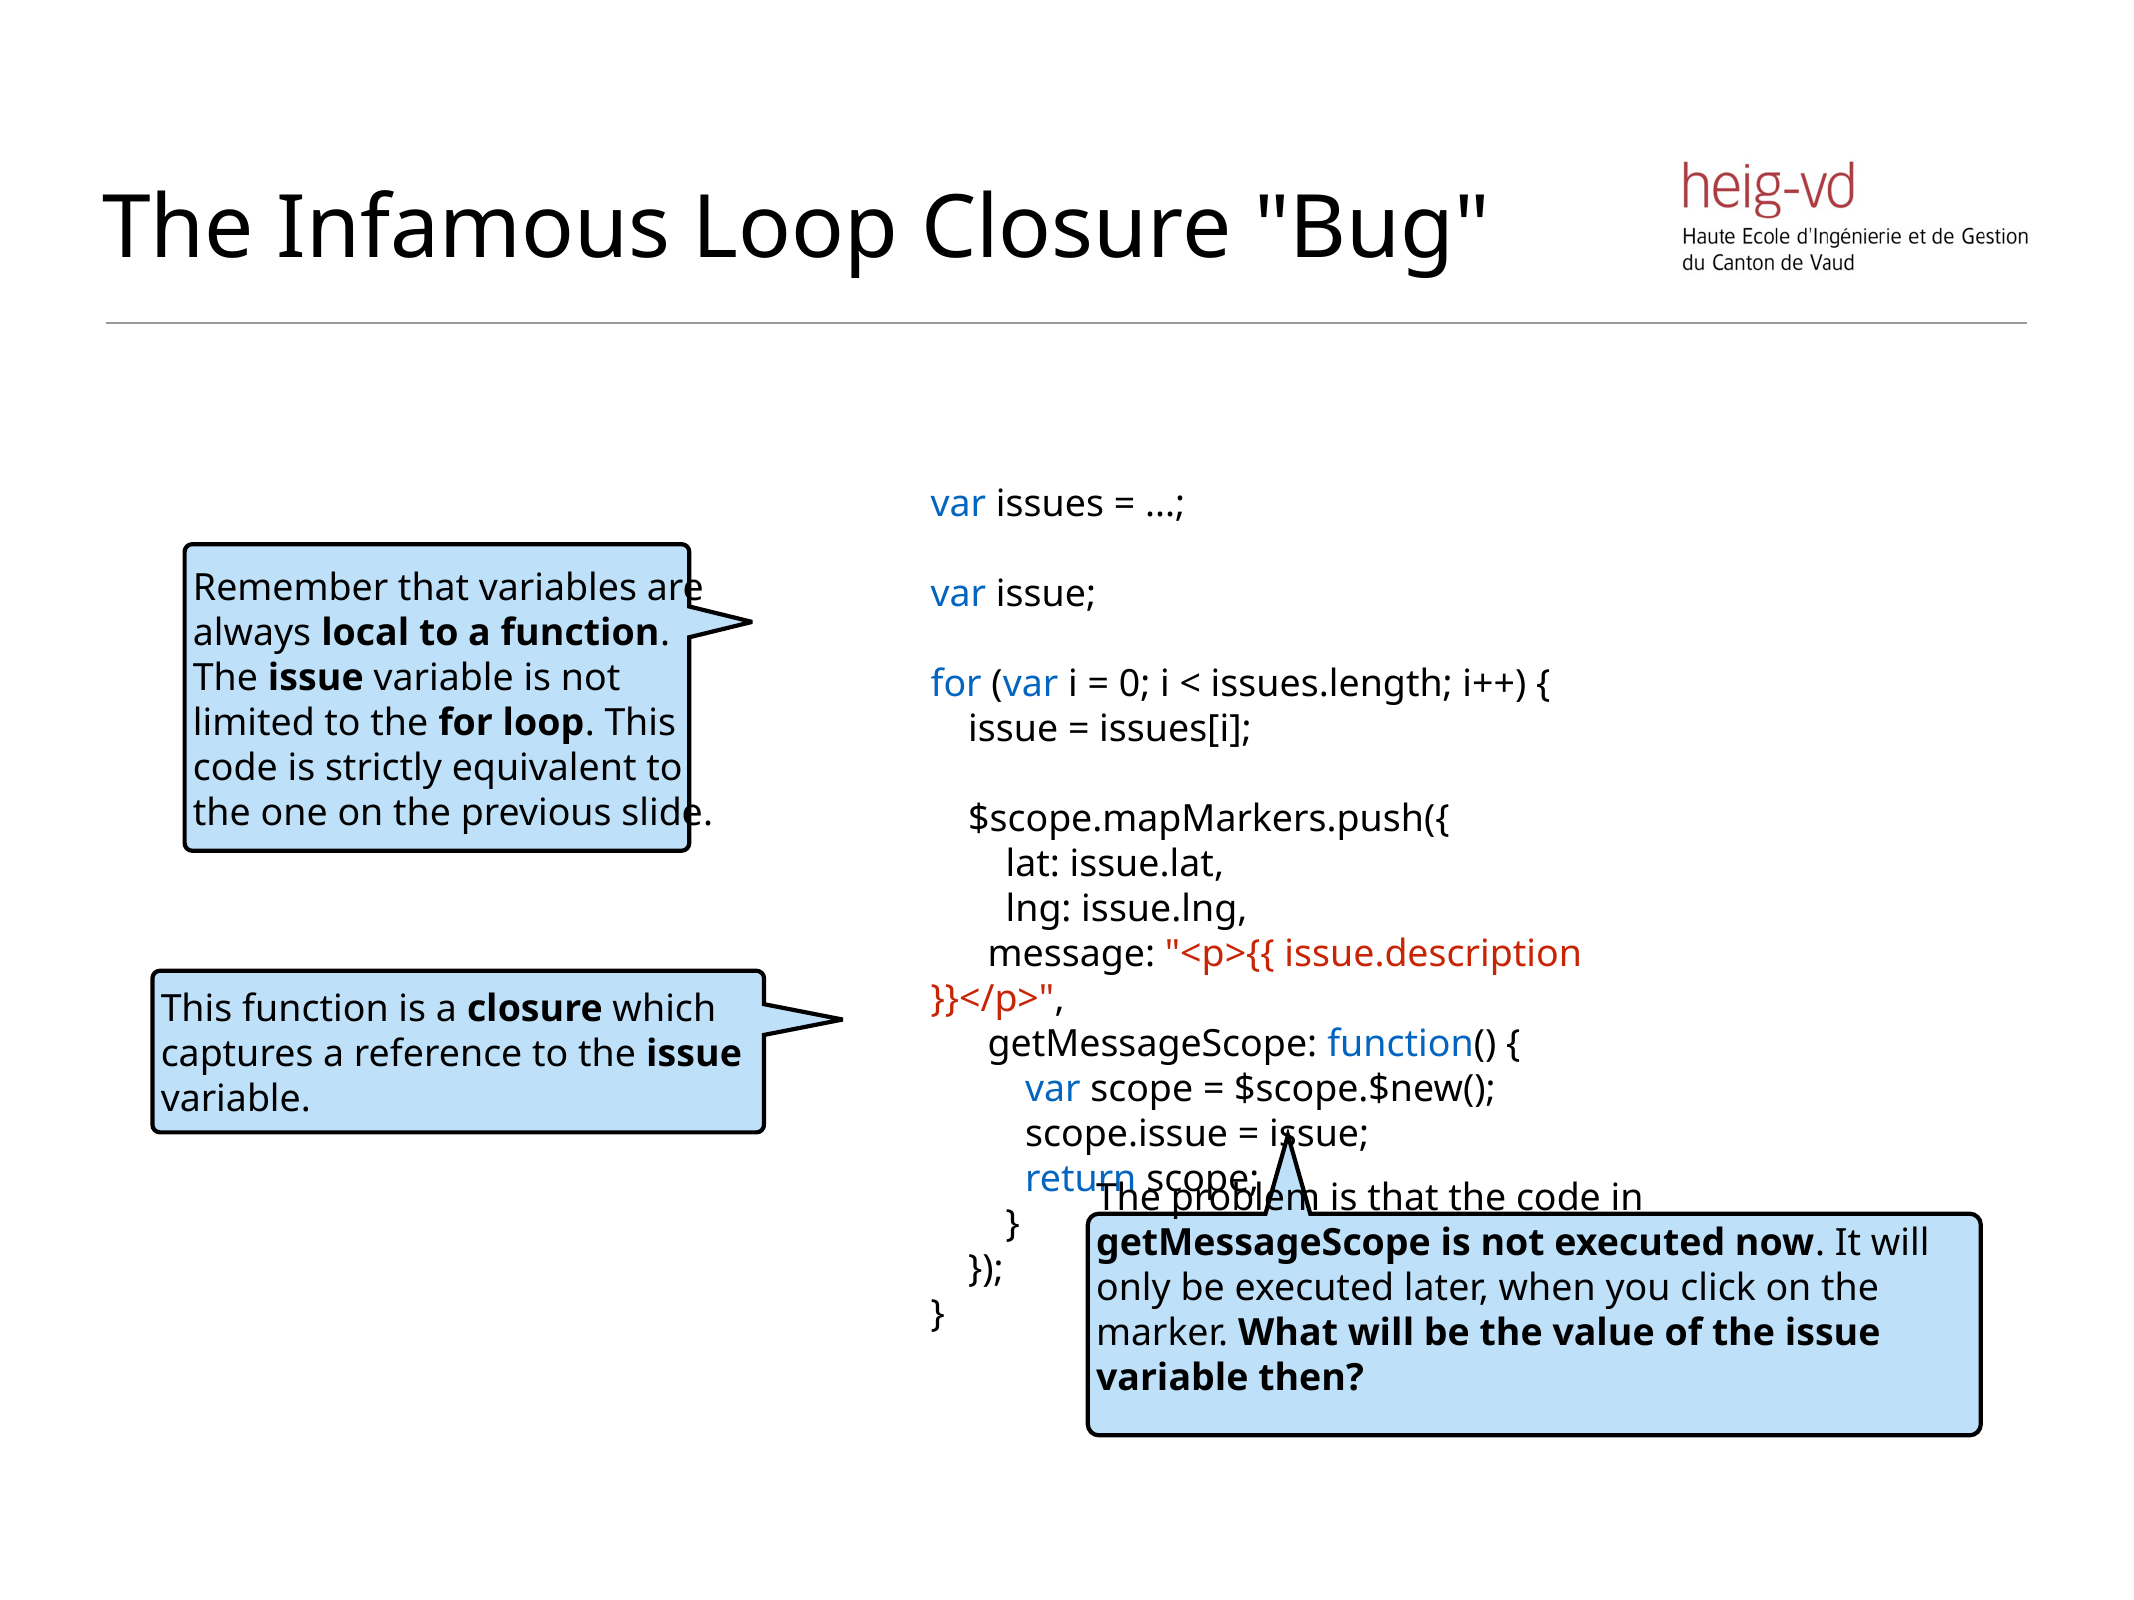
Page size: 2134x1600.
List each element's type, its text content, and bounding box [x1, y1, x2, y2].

text_box var issues = ...; var issue; for (var i = 0; i < issues.length; i++) { issue = issues[i]; $scope.mapMarkers.push({ lat: issue.lat, lng: issue.lng, message: "<p>{{ issue.description }}</p>", getMessageScope: function() { var scope = $scope.$new(); scope.issue = issue; return scope; } }); } [922, 493, 1697, 1320]
title The Infamous Loop Closure "Bug" [93, 54, 2040, 284]
text_box The problem is that the code in getMessageScope is not executed now. It will only be executed later, when you click on the marker. What will be the value of the issue variable then? [1087, 1135, 1981, 1436]
text_box This function is a closure which captures a reference to the issue variable. [152, 970, 843, 1133]
text_box Remember that variables are always local to a function. The issue variable is not limited to the for loop. This code is strictly equivalent to the one on the previous slide. [184, 544, 753, 851]
